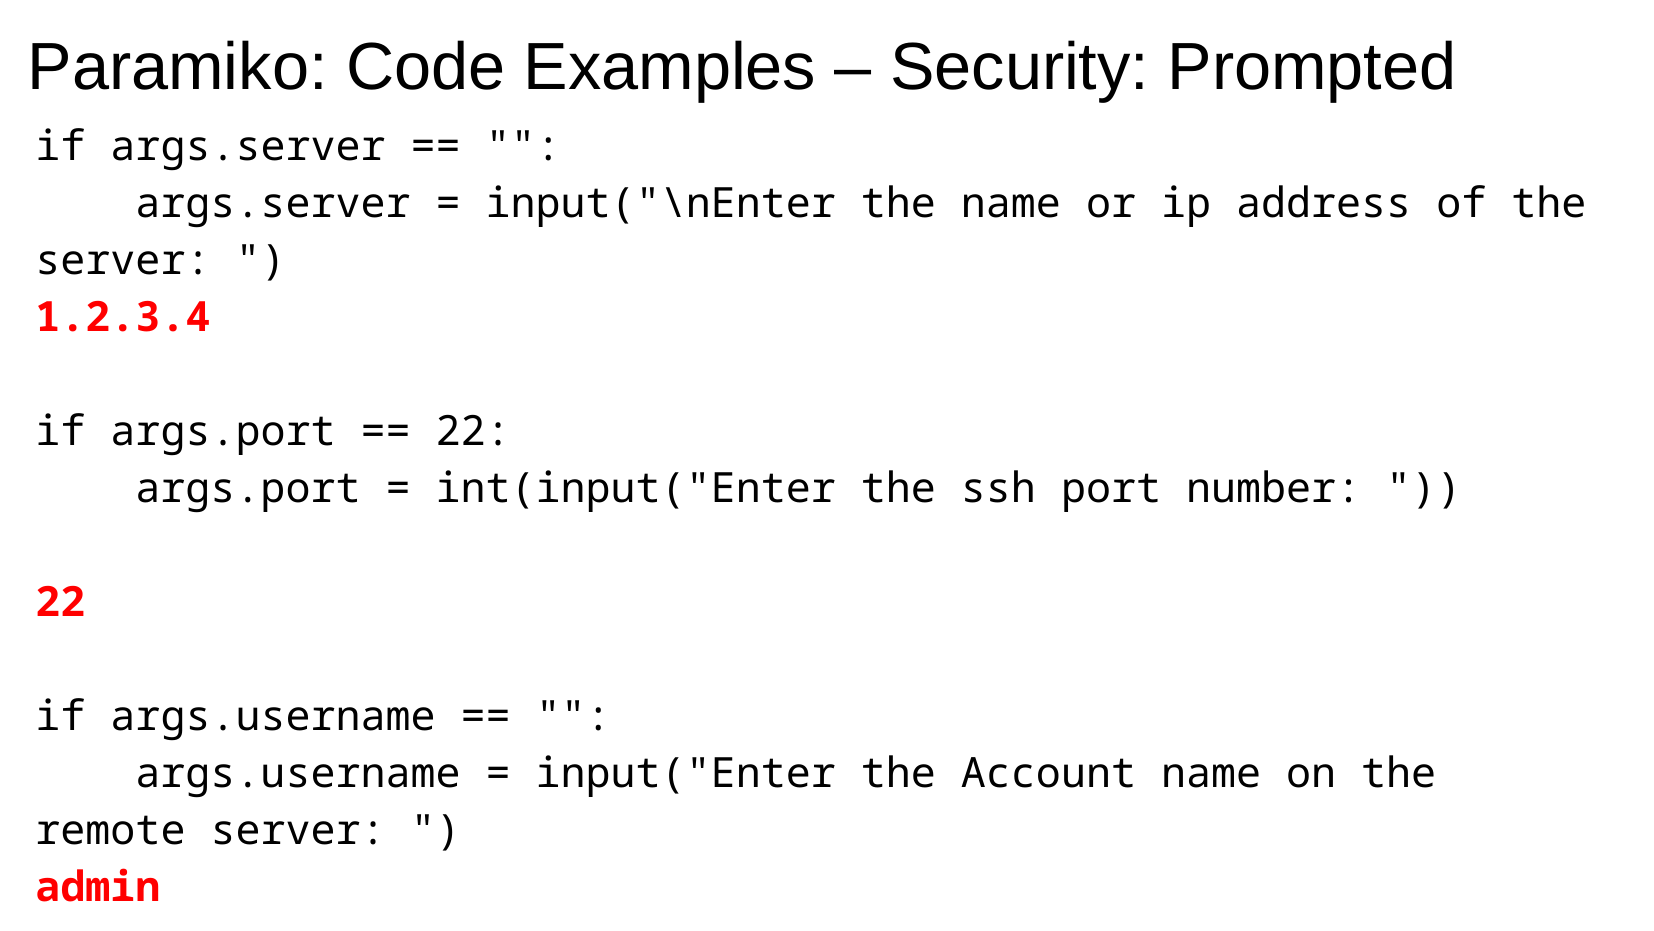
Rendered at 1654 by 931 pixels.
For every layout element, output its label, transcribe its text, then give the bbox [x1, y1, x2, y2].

title Paramiko: Code Examples – Security: Prompted [27, 28, 1619, 104]
subtitle if args.server == "": args.server = input("\nEnter the name or ip address of the server: ") 1.2.3.4 if args.port == 22: args.port = int(input("Enter the ssh port number: ")) 22 if args.username == "": args.username = input("Enter the Account name on the remote server: ") admin if args.password == "": args.password = input("Enter the password for the account on the remote server: ") my_pass [35, 116, 1607, 882]
